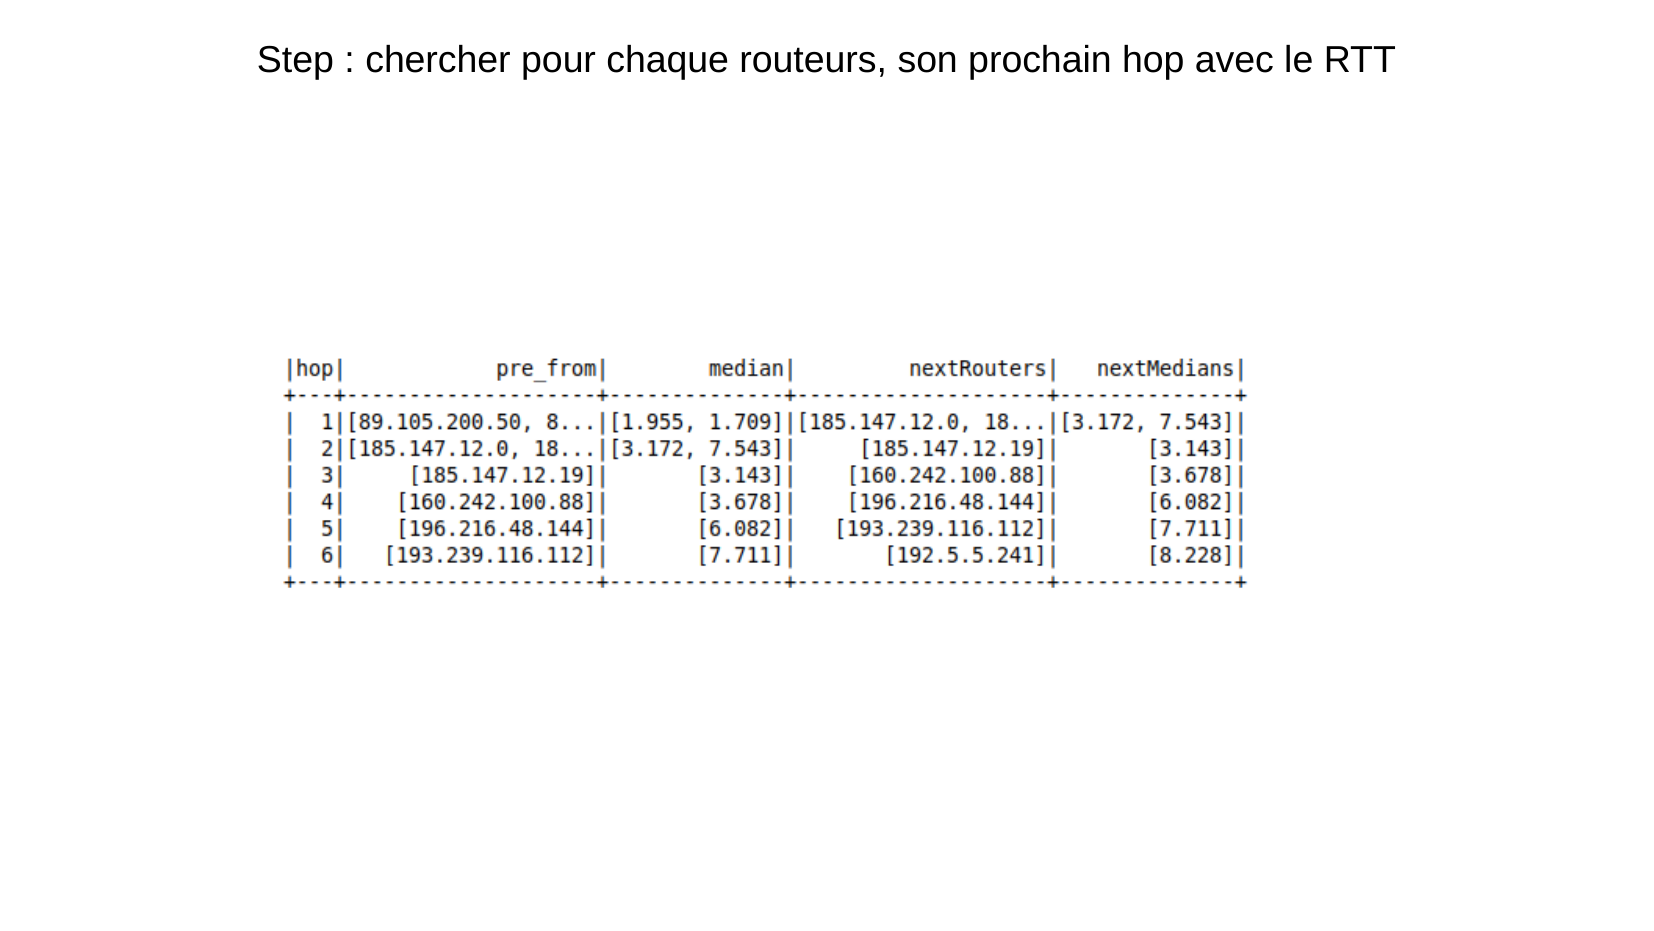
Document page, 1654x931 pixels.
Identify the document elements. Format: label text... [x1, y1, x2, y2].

picture [279, 348, 1266, 599]
title Step : chercher pour chaque routeurs, son prochain hop avec le RTT [82, 13, 1571, 107]
